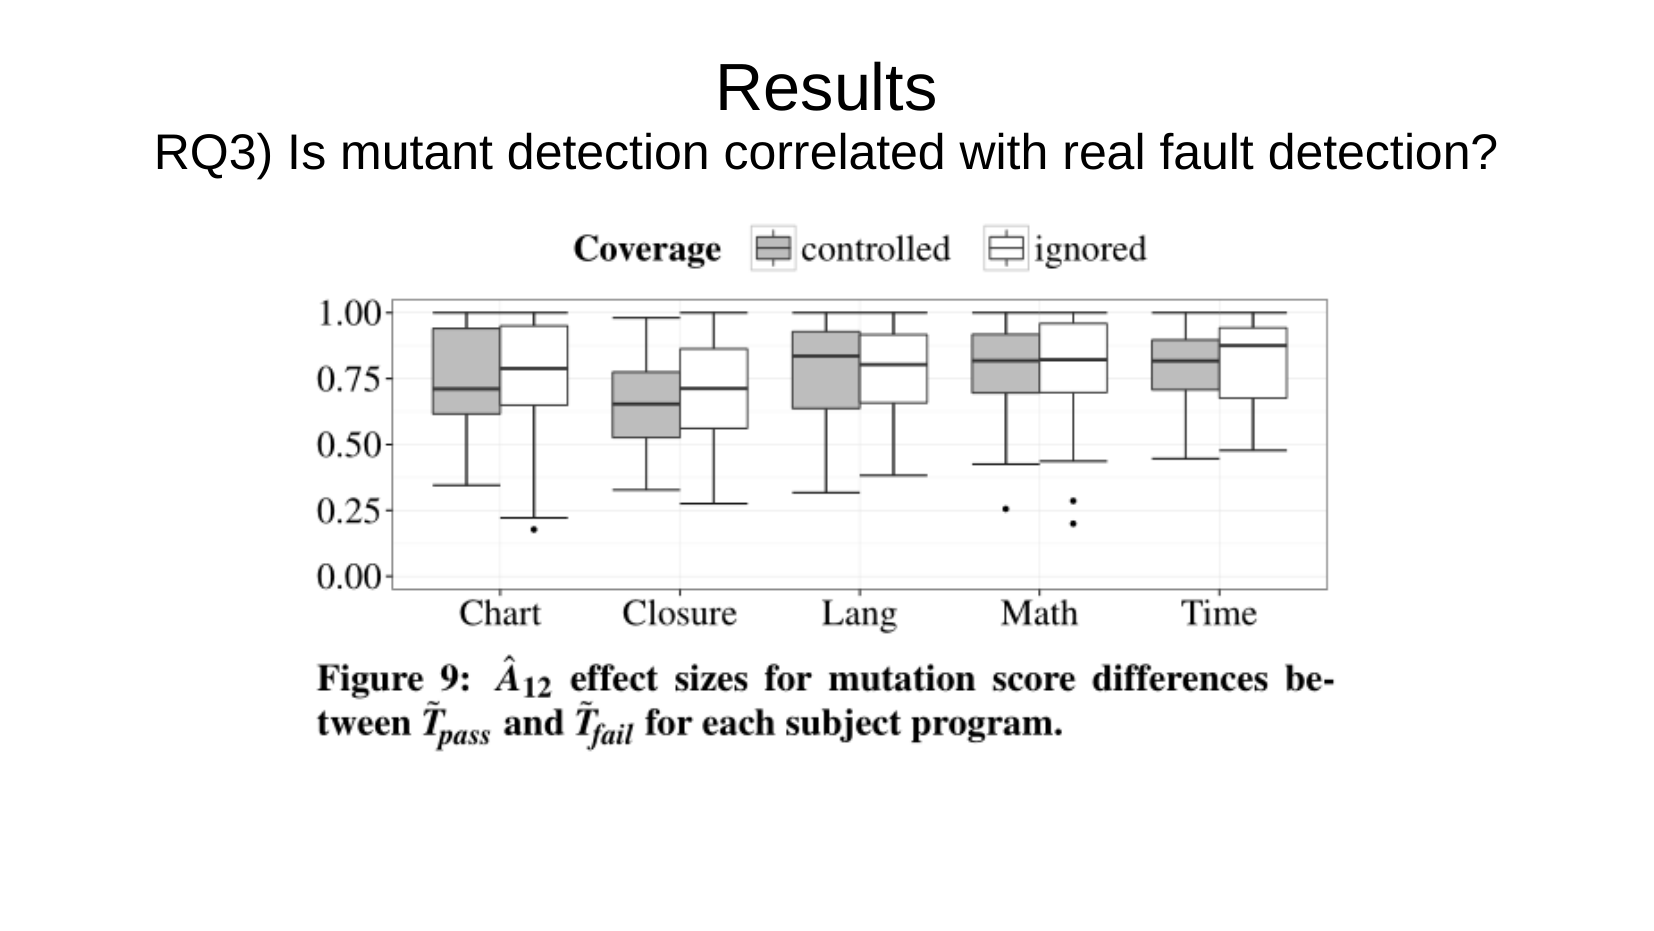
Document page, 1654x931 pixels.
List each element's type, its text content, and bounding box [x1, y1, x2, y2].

picture [306, 217, 1348, 758]
title Results RQ3) Is mutant detection correlated with real fault detection? [82, 37, 1571, 193]
